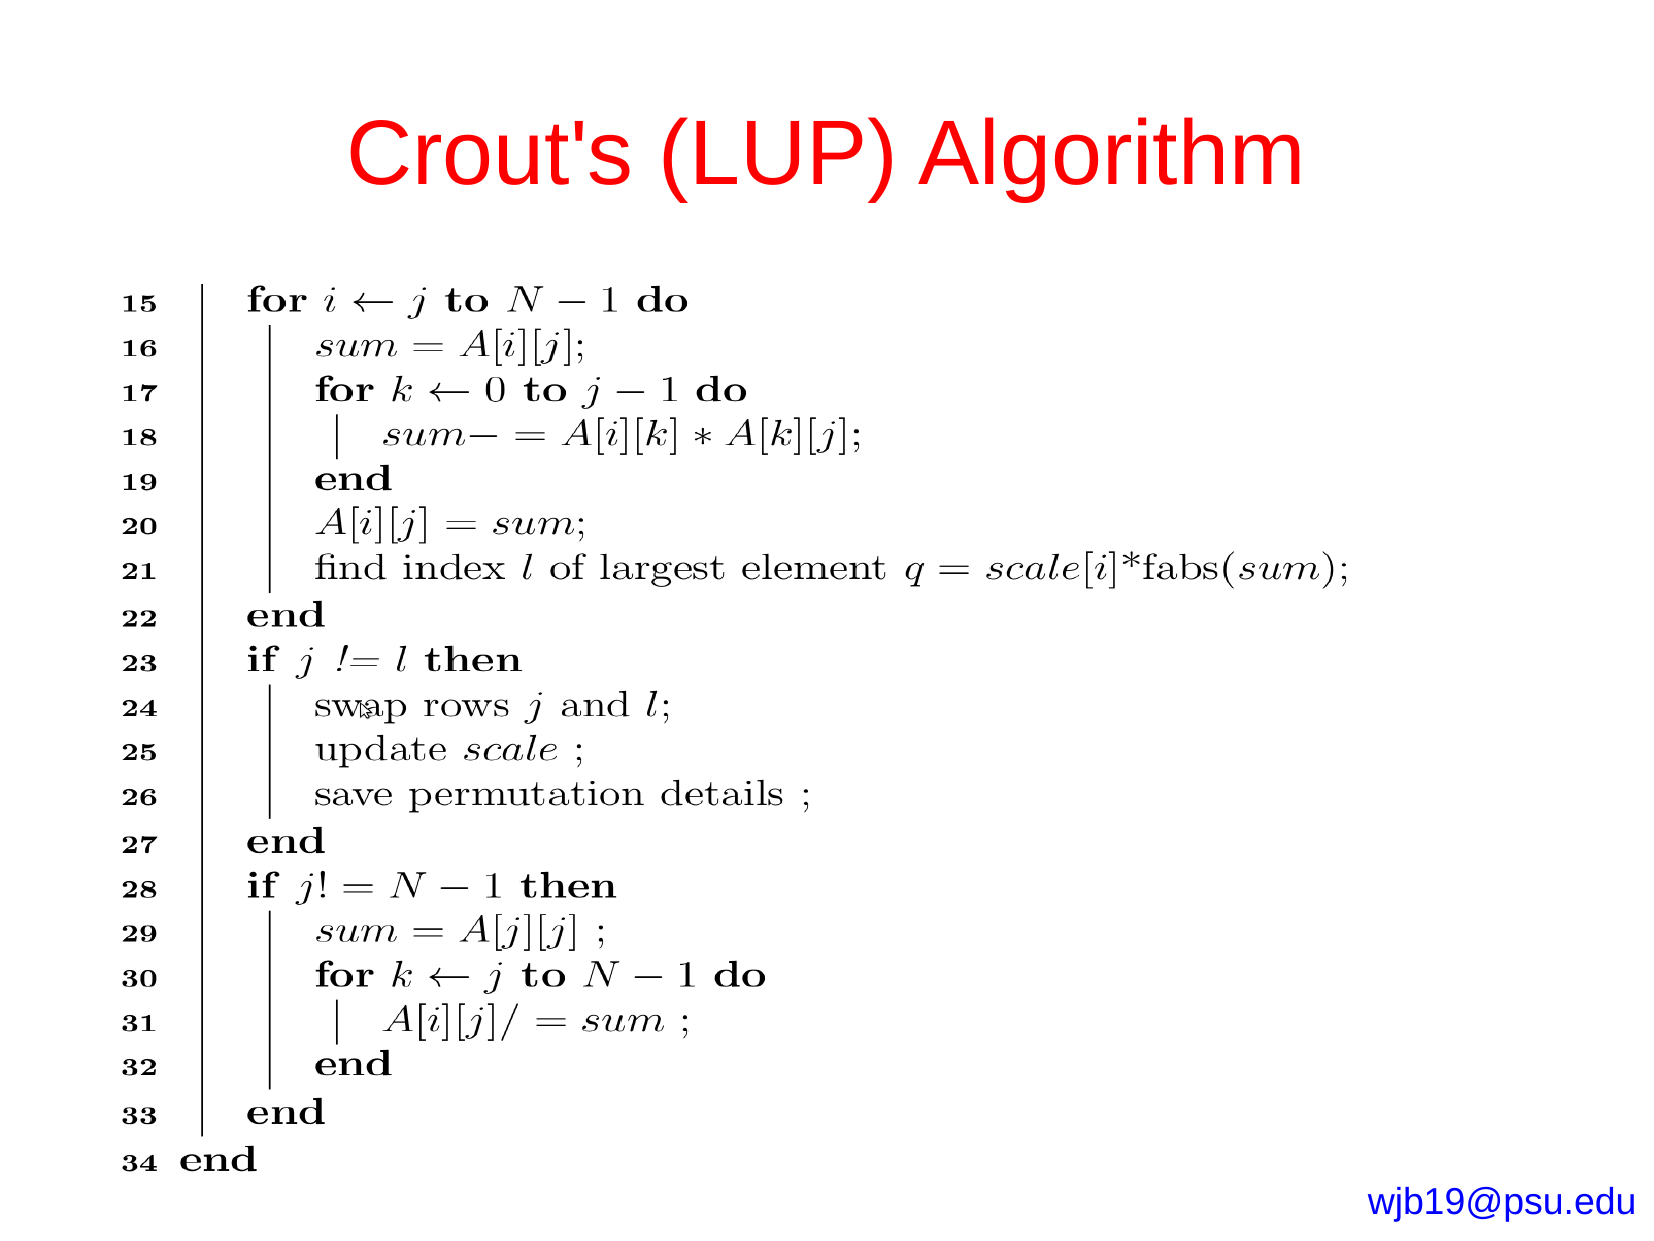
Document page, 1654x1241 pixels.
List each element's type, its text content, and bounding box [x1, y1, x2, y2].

picture [118, 284, 1561, 1186]
text_box wjb19@psu.edu [1353, 1173, 1652, 1231]
title Crout's (LUP) Algorithm [82, 49, 1571, 257]
